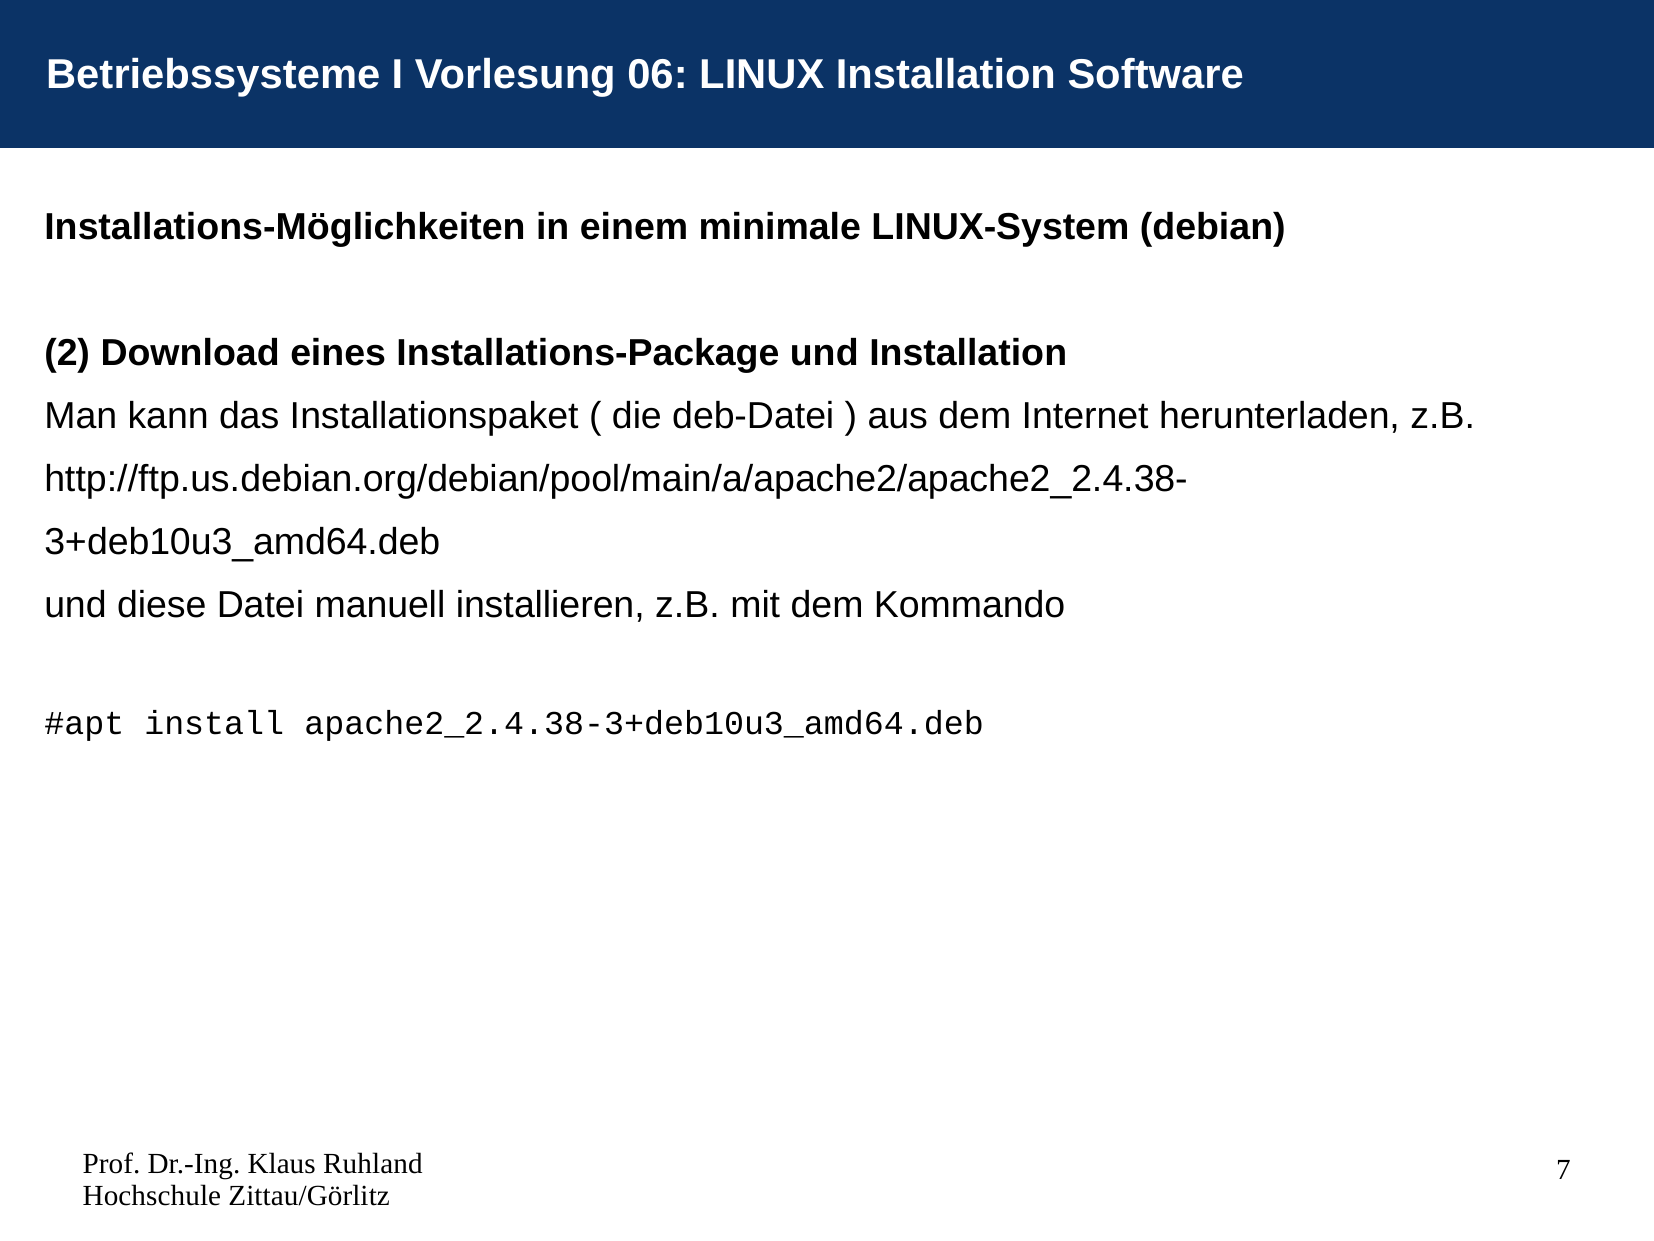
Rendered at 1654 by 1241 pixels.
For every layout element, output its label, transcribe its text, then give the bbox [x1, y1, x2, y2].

text_box Installations-Möglichkeiten in einem minimale LINUX-System (debian) (2) Download eines Installations-Package und Installation Man kann das Installationspaket ( die deb-Datei ) aus dem Internet herunterladen, z.B. http://ftp.us.debian.org/debian/pool/main/a/apache2/apache2_2.4.38-3+deb10u3_amd64.deb und diese Datei manuell installieren, z.B. mit dem Kommando #apt install apache2_2.4.38-3+deb10u3_amd64.deb [29, 177, 1565, 1150]
